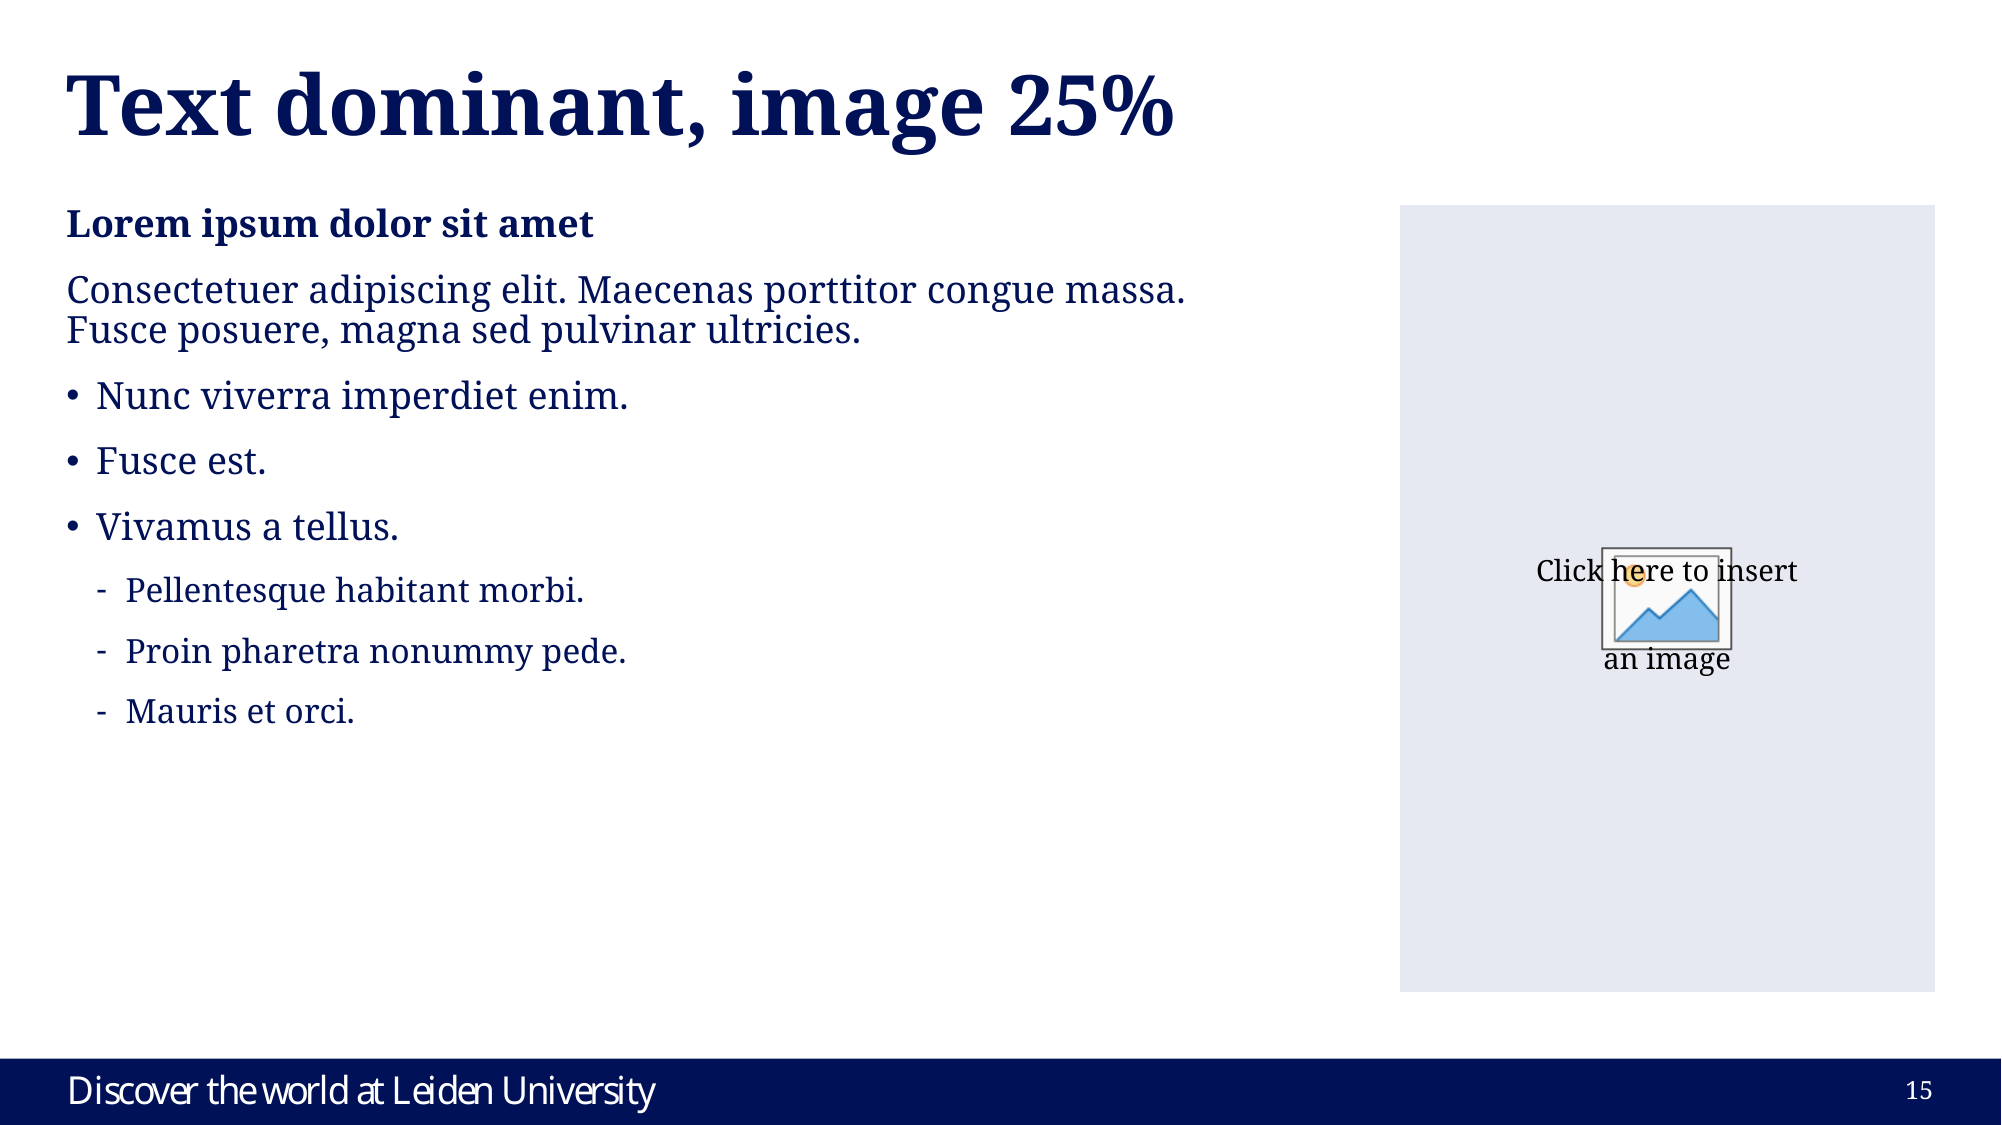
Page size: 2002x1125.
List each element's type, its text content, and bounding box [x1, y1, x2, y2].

slide_number <number> [1498, 1061, 1949, 1122]
picture [1399, 205, 1935, 993]
list Lorem ipsum dolor sit amet Consectetuer adipiscing elit. Maecenas porttitor congue massa. Fusce posuere, magna sed pulvinar ultricies. Nunc viverra imperdiet enim. Fusce est. Vivamus a tellus. Pellentesque habitant morbi. Proin pharetra nonummy pede. Mauris et orci. [66, 205, 1367, 993]
title Text dominant, image 25% [66, 66, 1935, 138]
